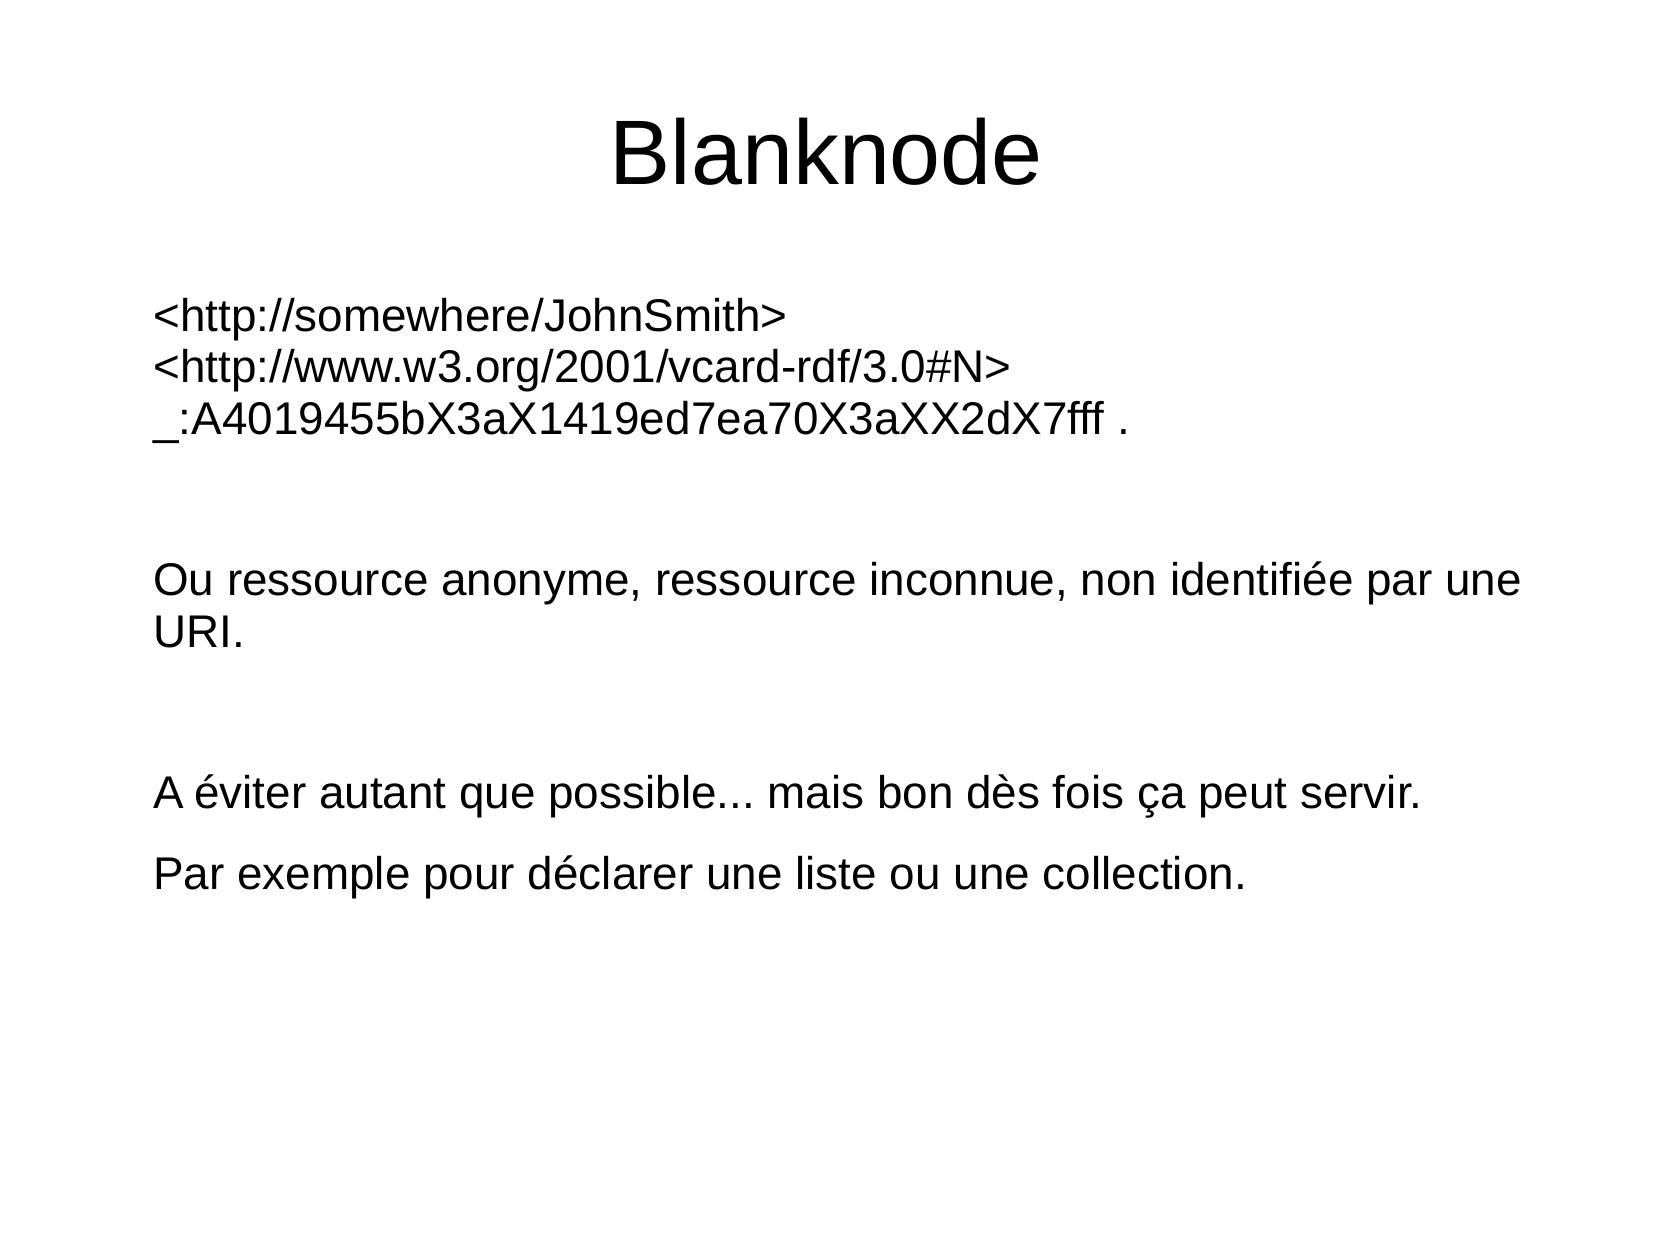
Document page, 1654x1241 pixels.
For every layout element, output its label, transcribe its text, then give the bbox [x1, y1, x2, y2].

title Blanknode [82, 49, 1571, 257]
list <http://somewhere/JohnSmith> <http://www.w3.org/2001/vcard-rdf/3.0#N> _:A4019455bX3aX1419ed7ea70X3aXX2dX7fff . Ou ressource anonyme, ressource inconnue, non identifiée par une URI. A éviter autant que possible... mais bon dès fois ça peut servir. Par exemple pour déclarer une liste ou une collection. [82, 290, 1538, 1010]
